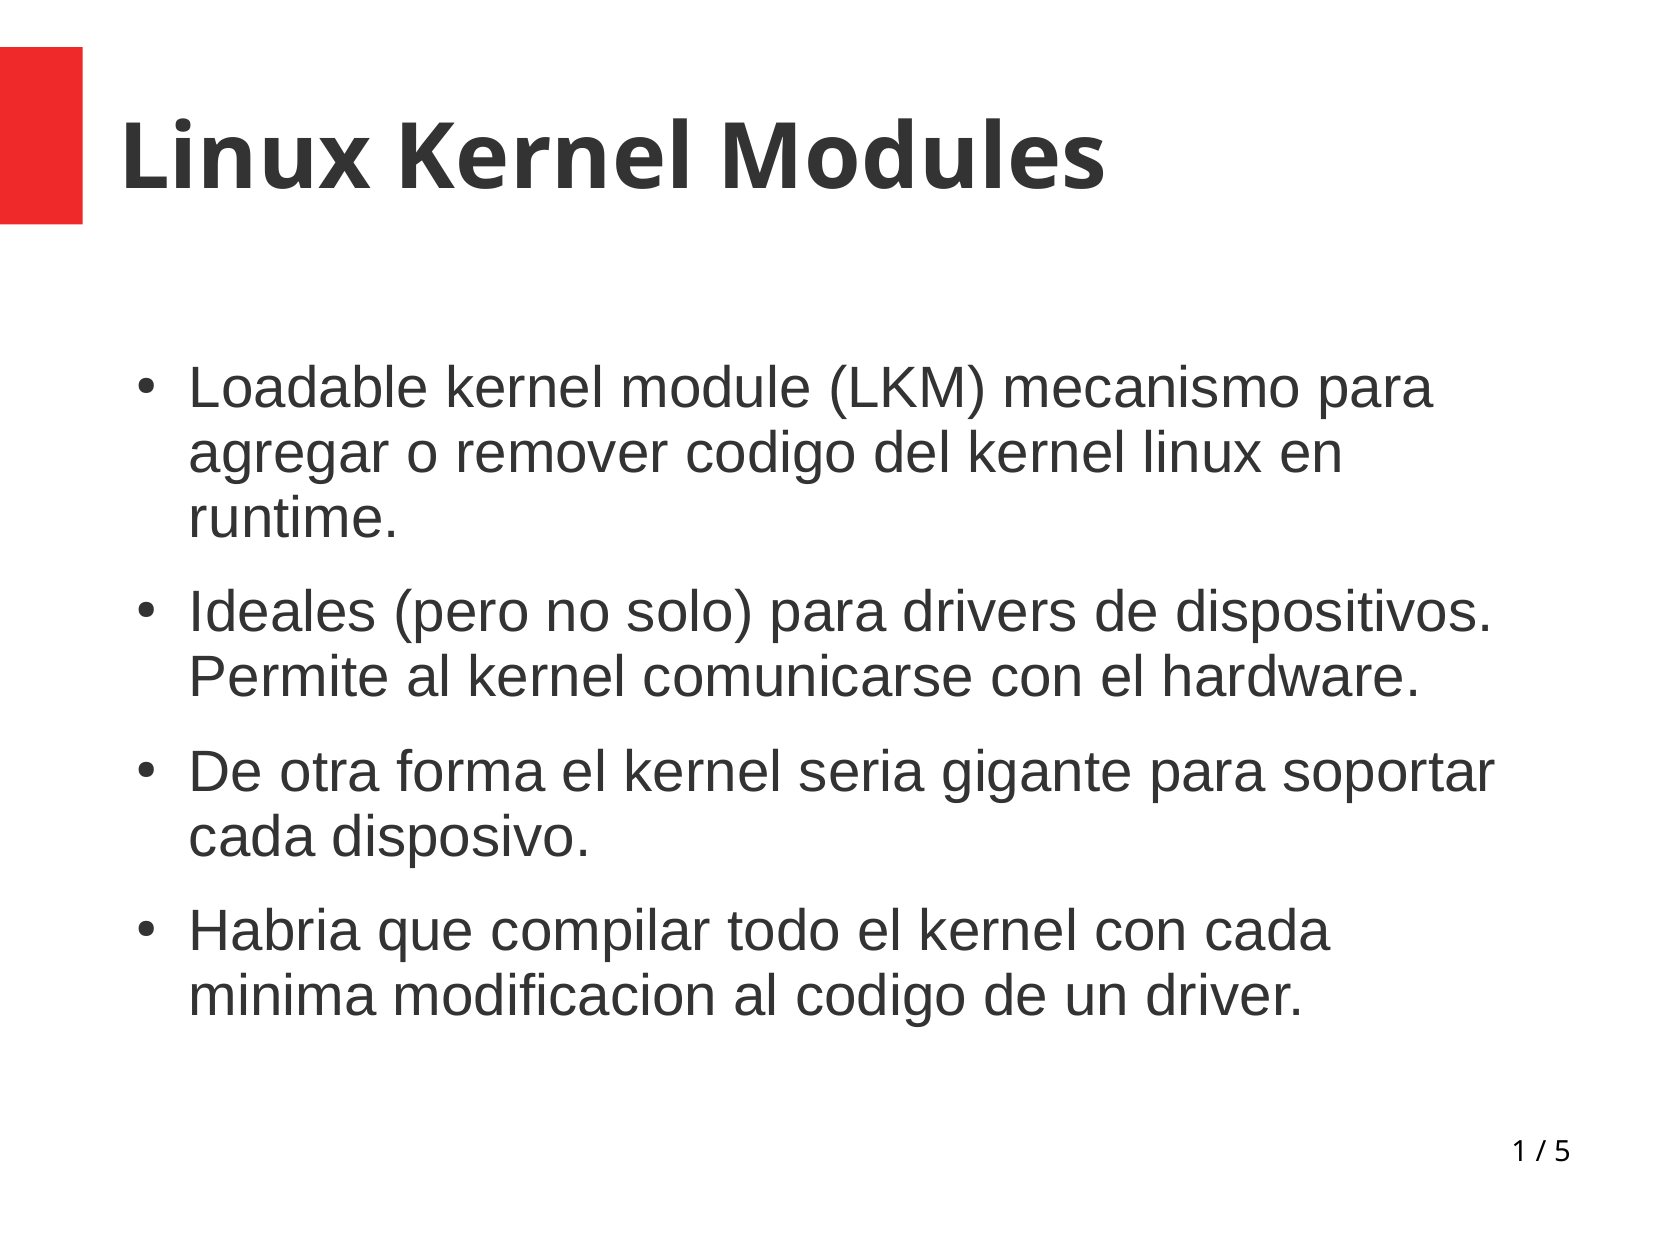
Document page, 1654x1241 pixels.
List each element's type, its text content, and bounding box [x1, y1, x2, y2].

list Loadable kernel module (LKM) mecanismo para agregar o remover codigo del kernel linux en runtime. Ideales (pero no solo) para drivers de dispositivos. Permite al kernel comunicarse con el hardware. De otra forma el kernel seria gigante para soportar cada disposivo. Habria que compilar todo el kernel con cada minima modificacion al codigo de un driver. [118, 354, 1536, 1074]
title Linux Kernel Modules [118, 49, 1571, 257]
